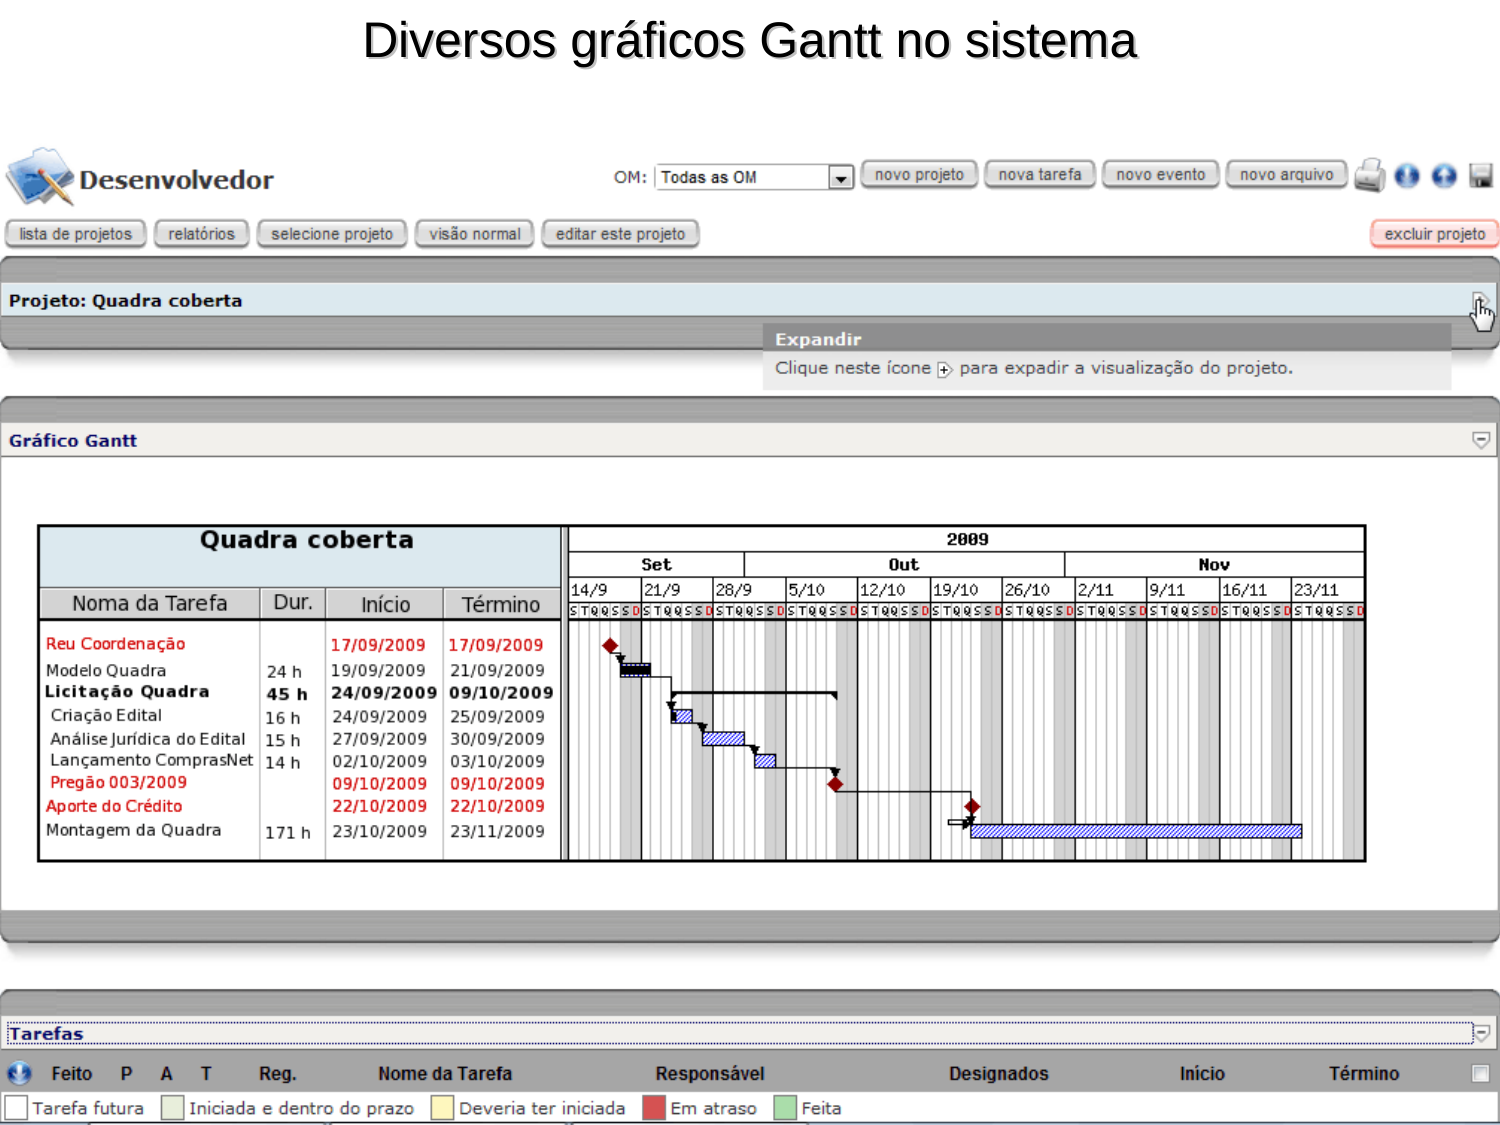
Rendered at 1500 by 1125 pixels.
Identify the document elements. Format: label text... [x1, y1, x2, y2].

text_box Diversos gráficos Gantt no sistema [0, 0, 1500, 76]
picture [0, 140, 1500, 1125]
